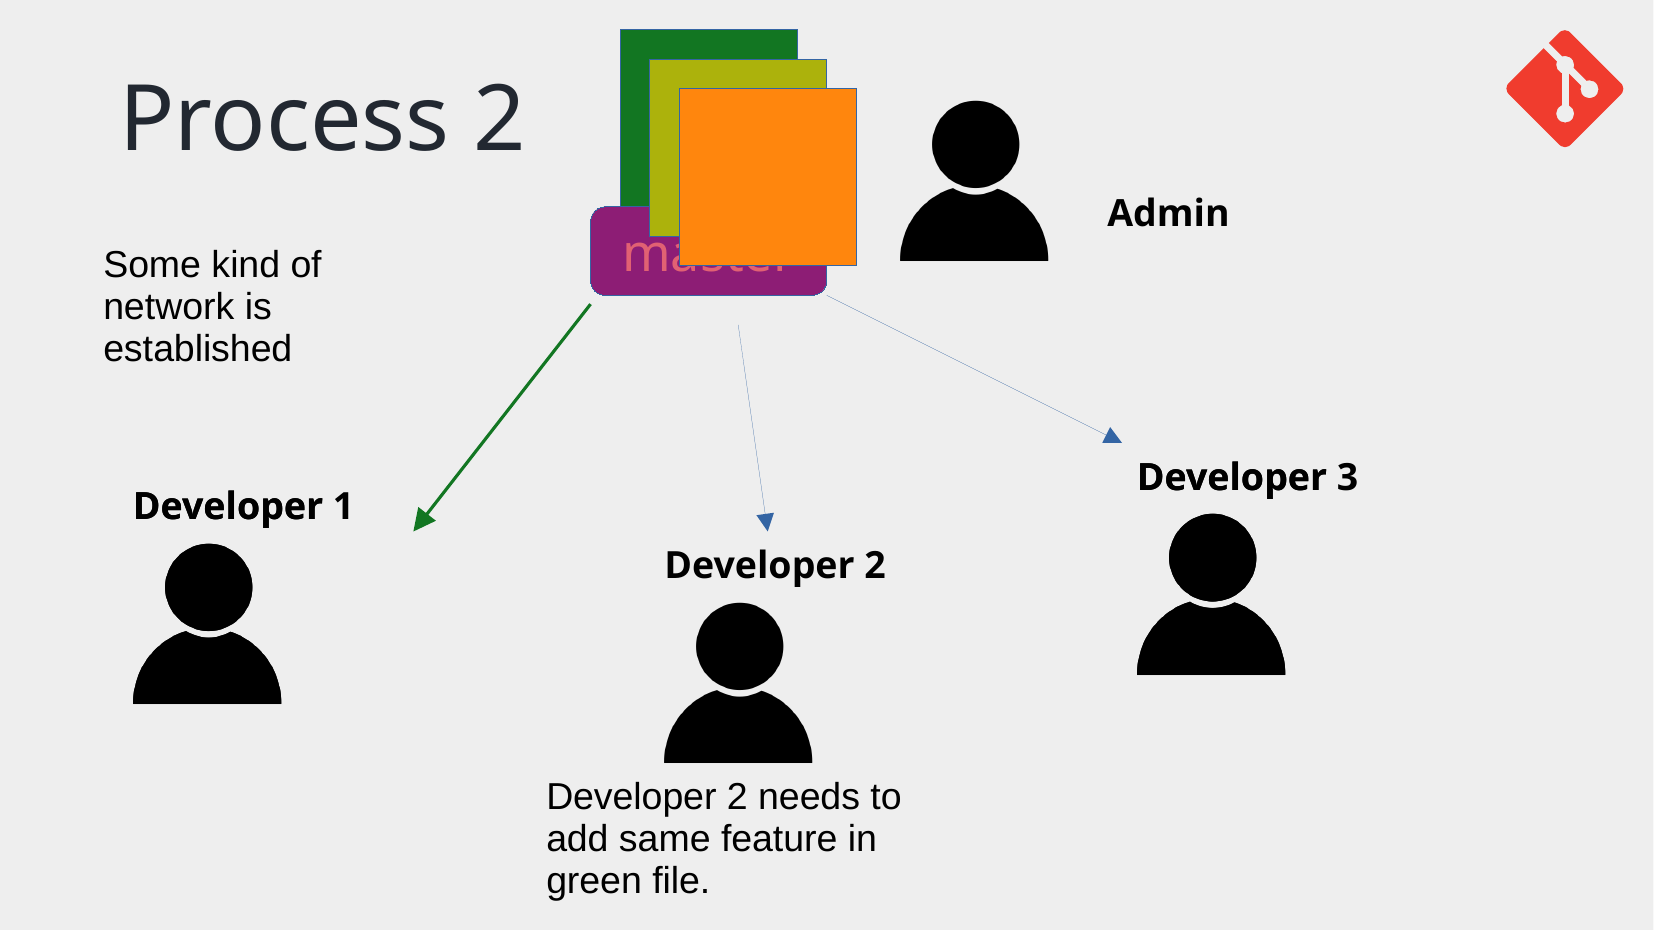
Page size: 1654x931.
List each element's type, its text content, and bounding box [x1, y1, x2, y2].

text_box master [590, 206, 827, 296]
text_box [620, 29, 857, 266]
text_box Developer 1 [118, 472, 384, 572]
picture [649, 631, 827, 767]
text_box Developer 2 needs to add same feature in green file. [531, 767, 945, 909]
title Process 2 [82, 37, 563, 193]
picture [1505, 29, 1625, 148]
text_box Some kind of network is established [88, 236, 355, 378]
text_box Developer 2 [649, 531, 916, 631]
text_box Admin [1092, 179, 1300, 237]
picture [1122, 542, 1300, 680]
text_box Developer 3 [1122, 442, 1388, 542]
picture [118, 572, 296, 709]
picture [885, 88, 1063, 266]
